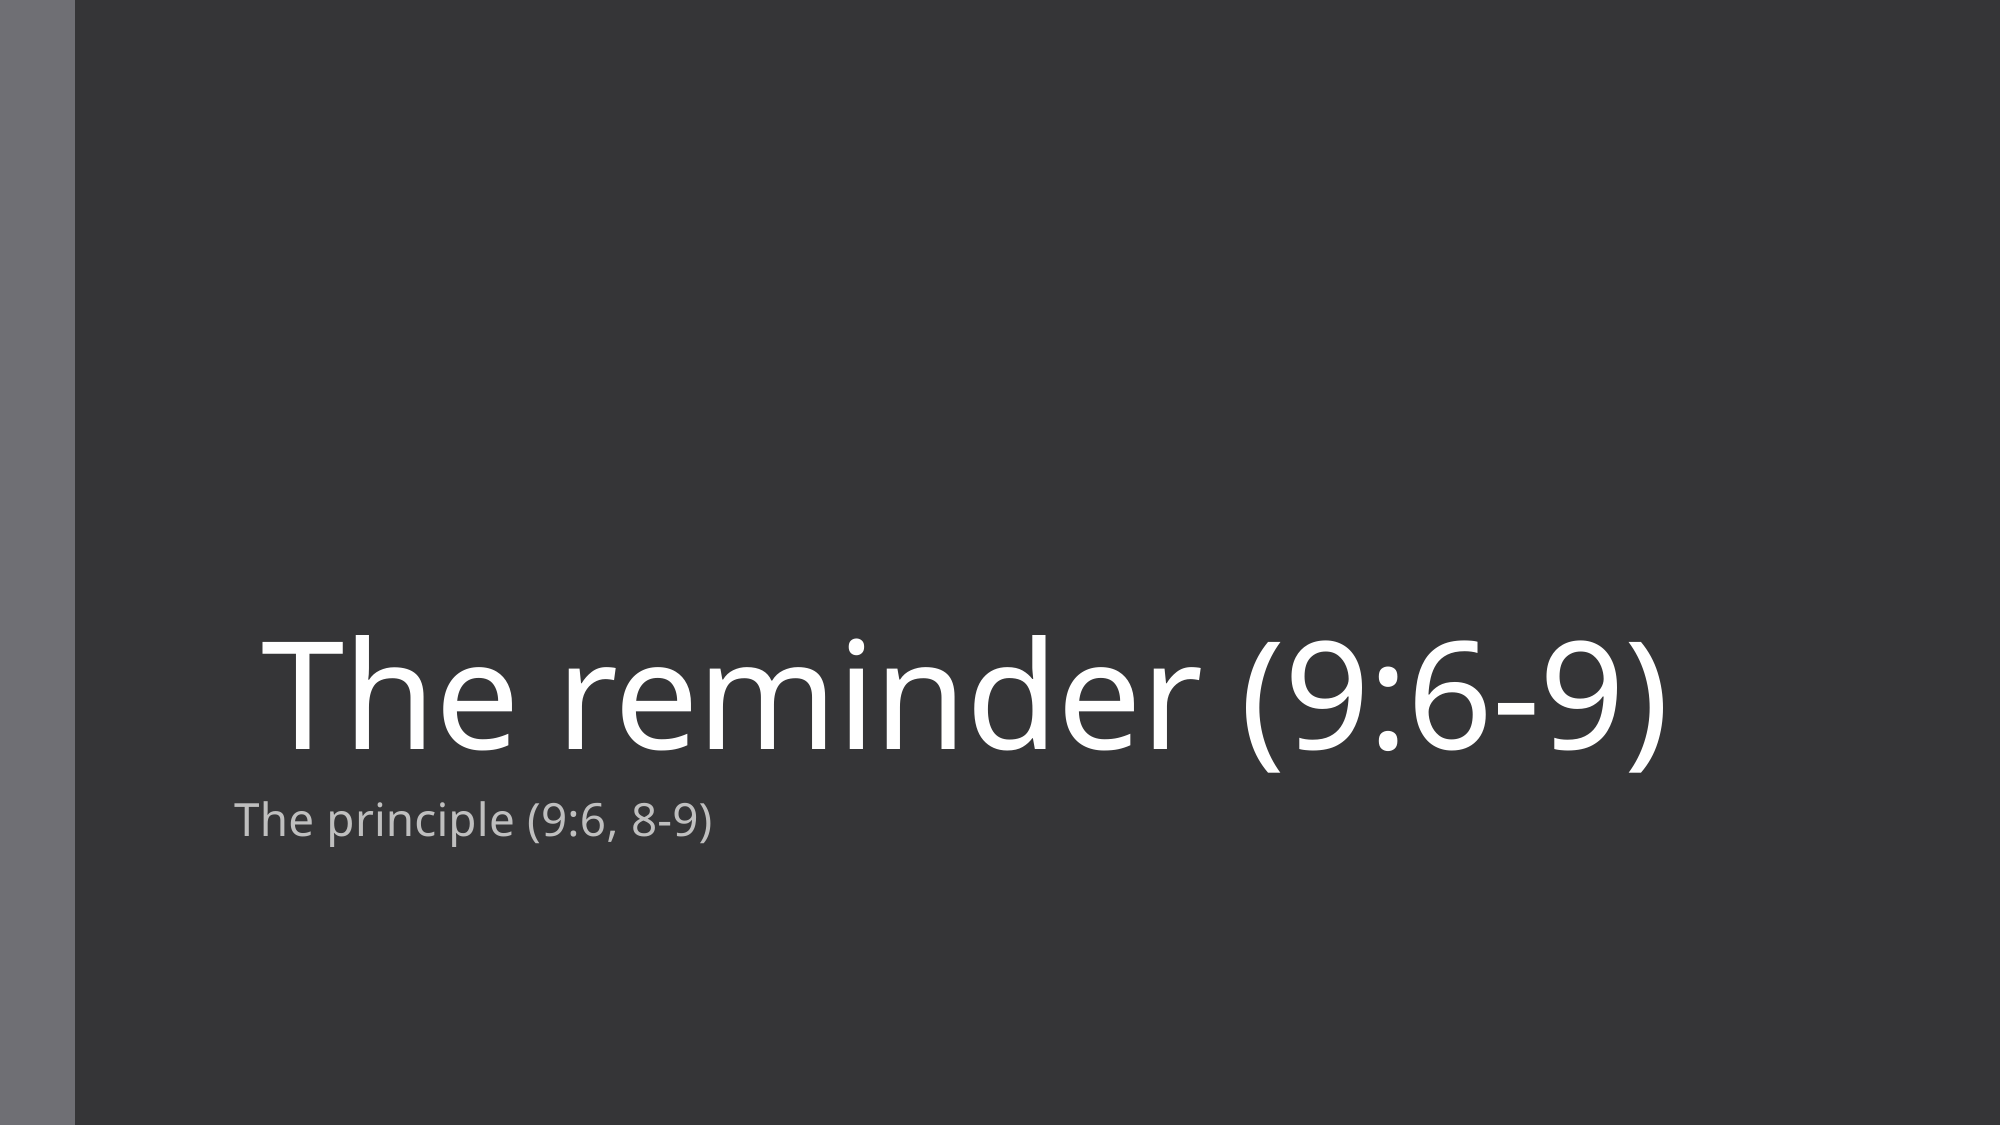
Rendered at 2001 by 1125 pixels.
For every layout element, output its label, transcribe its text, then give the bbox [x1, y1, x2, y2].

title The reminder (9:6-9) [206, 124, 1752, 787]
subtitle The principle (9:6, 8-9) [206, 787, 1752, 1066]
